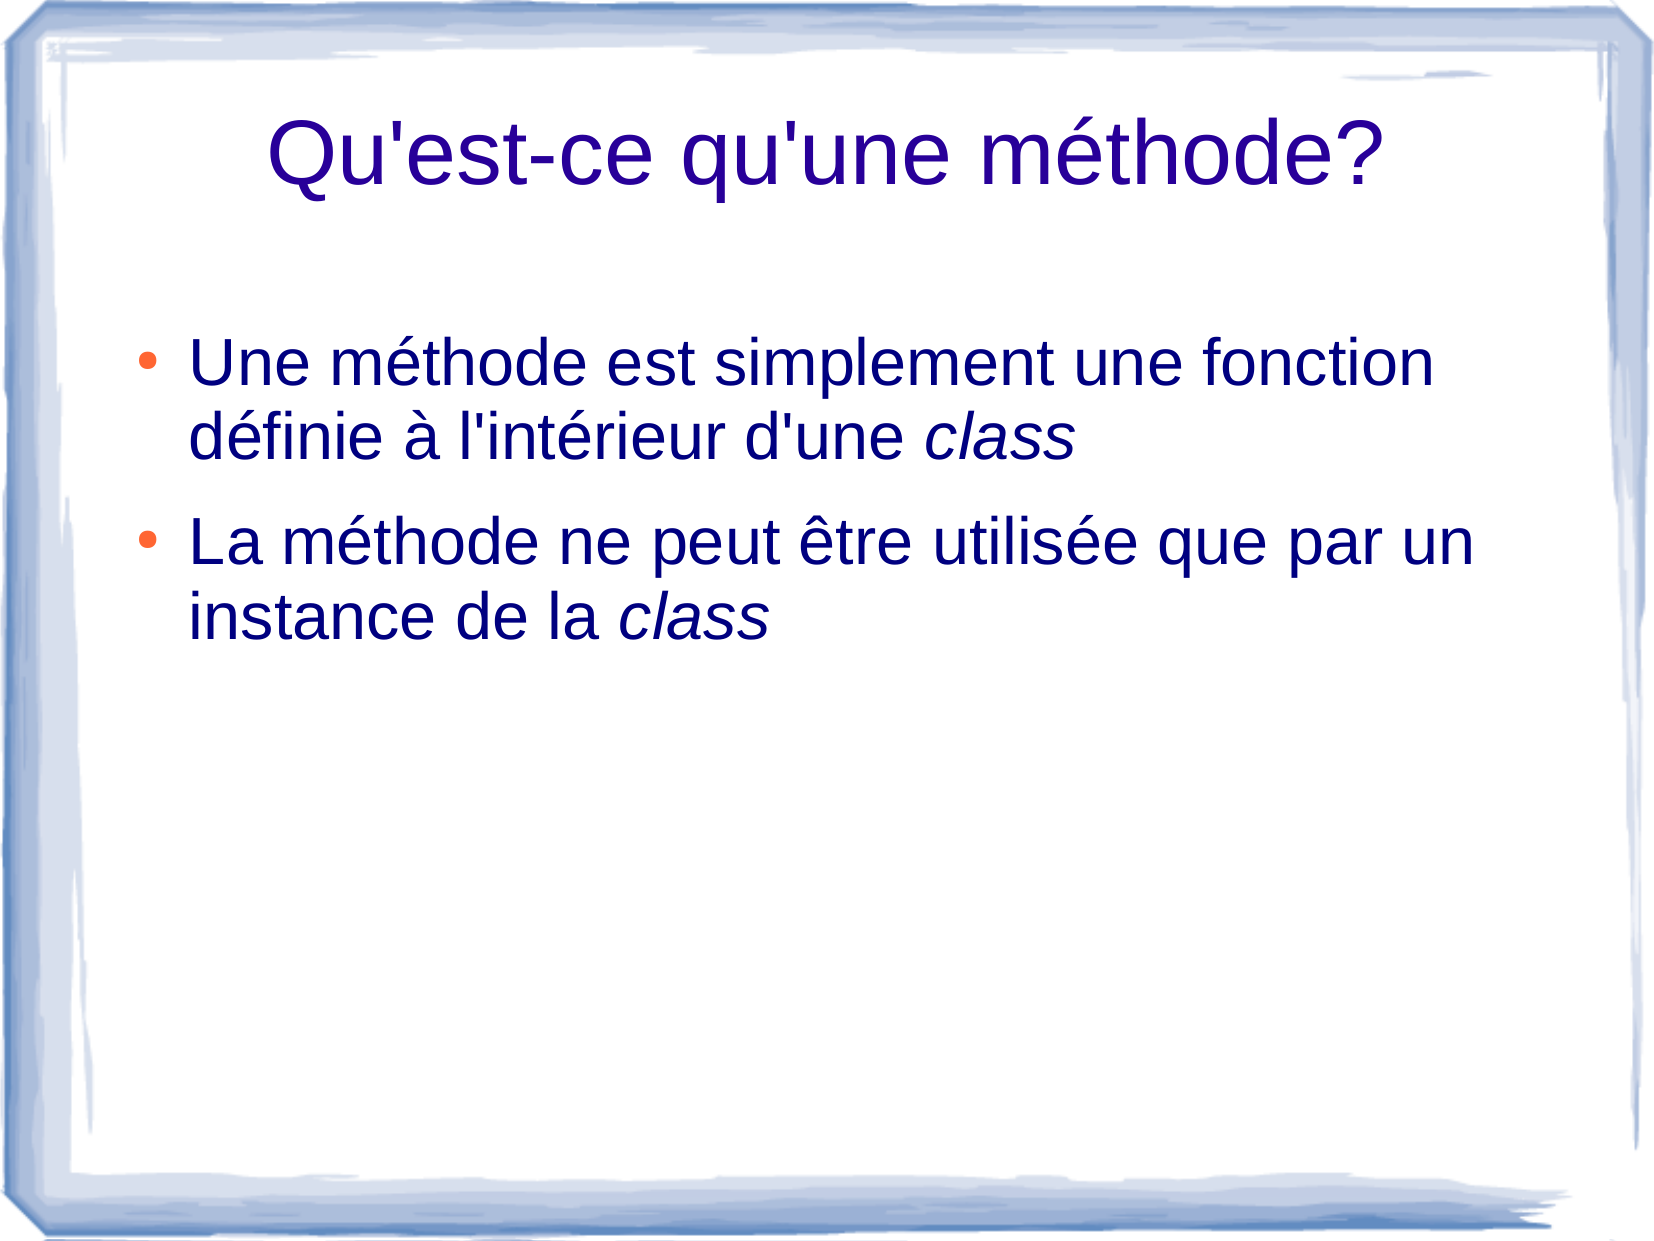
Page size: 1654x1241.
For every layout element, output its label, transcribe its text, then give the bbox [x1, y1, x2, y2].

list Une méthode est simplement une fonction définie à l'intérieur d'une class La méthode ne peut être utilisée que par un instance de la class [118, 324, 1571, 1004]
title Qu'est-ce qu'une méthode? [82, 49, 1571, 257]
picture [0, 0, 1654, 1241]
